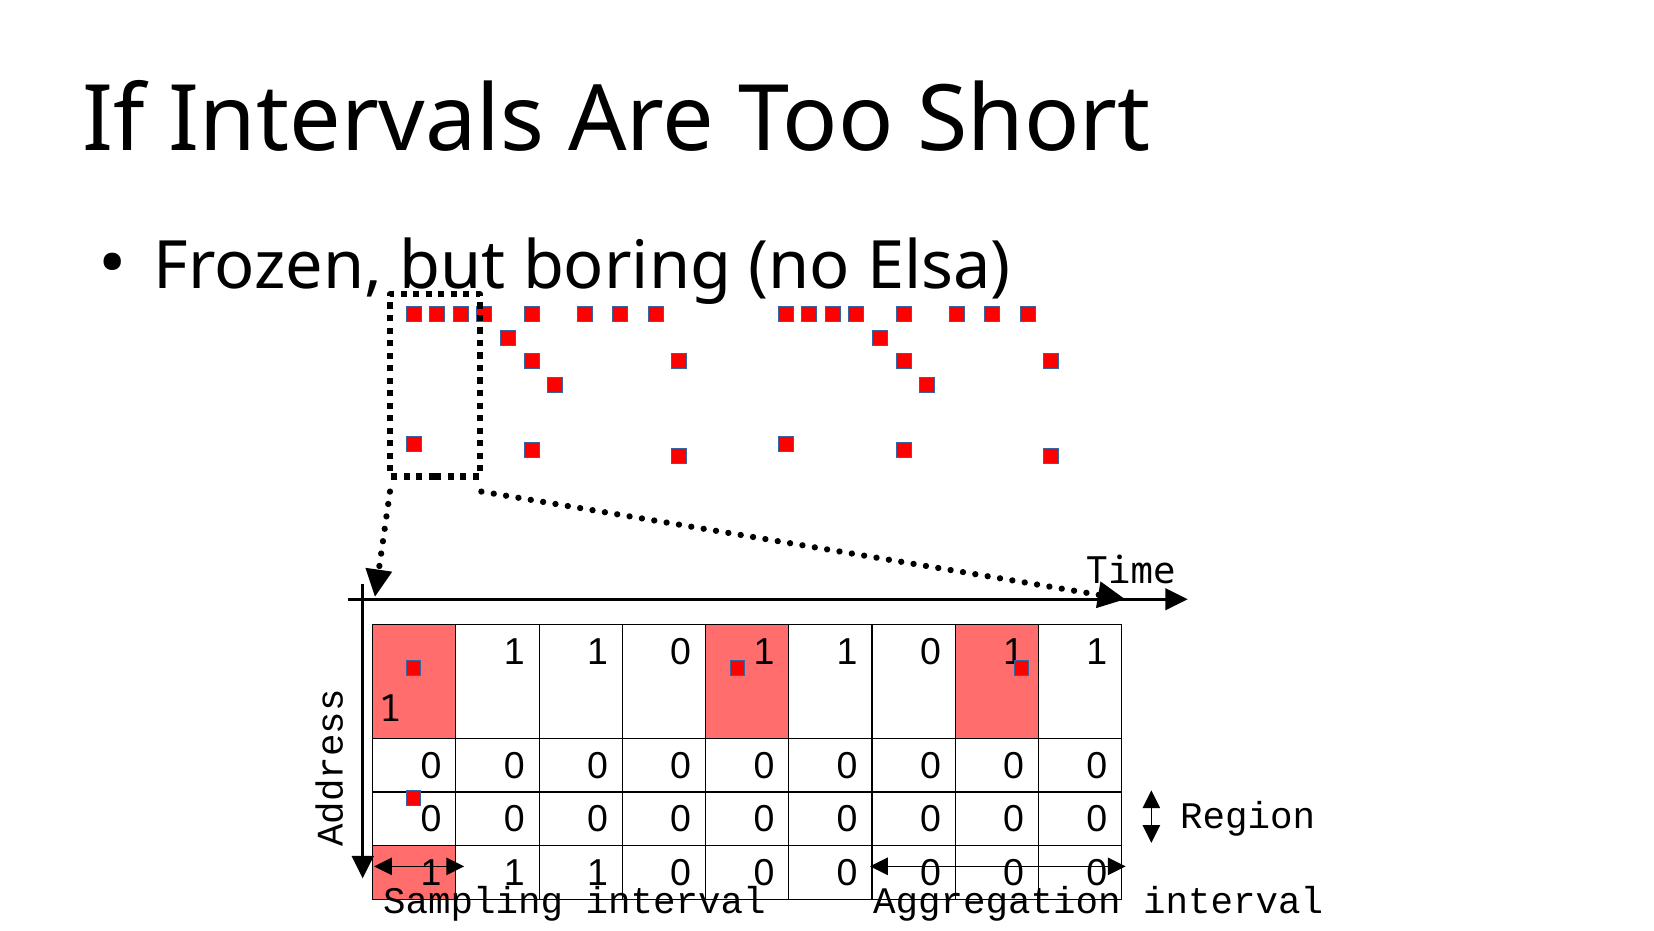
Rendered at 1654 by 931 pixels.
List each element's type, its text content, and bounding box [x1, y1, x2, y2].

list Frozen, but boring (no Elsa) [82, 217, 1571, 758]
text_box [406, 790, 421, 806]
text_box [984, 306, 1000, 322]
table_cell 1 [392, 846, 455, 866]
table_cell 0 [939, 867, 955, 874]
table_cell 0 [1008, 867, 1019, 874]
table_header 0 [873, 625, 955, 738]
text_box Time [1070, 536, 1191, 603]
table_cell 0 [956, 739, 1038, 791]
text_box [919, 377, 935, 393]
text_box [872, 330, 888, 346]
table_cell 0 [1039, 739, 1121, 791]
table_cell 0 [873, 739, 955, 791]
table_cell 0 [873, 793, 955, 845]
table_cell 0 [404, 793, 455, 845]
text_box [778, 436, 794, 452]
text_box [524, 353, 540, 369]
text_box [524, 442, 540, 458]
table_header 1 [540, 625, 622, 738]
text_box [1014, 660, 1029, 676]
table_cell 0 [1022, 867, 1038, 874]
table_cell 1 [540, 846, 622, 874]
text_box Address [304, 656, 404, 862]
table_cell 0 [956, 793, 1038, 845]
text_box [406, 660, 421, 676]
table_cell 0 [706, 793, 788, 845]
table_header 0 [623, 625, 705, 738]
table_cell 1 [433, 867, 446, 874]
table_cell 0 [873, 846, 955, 866]
text_box [406, 436, 422, 452]
table_cell 0 [1039, 867, 1088, 874]
table_cell 1 [456, 846, 539, 874]
table_cell 0 [540, 739, 622, 791]
text_box [612, 306, 628, 322]
table_cell 0 [1039, 846, 1121, 866]
table_cell 0 [456, 793, 539, 845]
table_cell 0 [623, 739, 705, 791]
text_box [406, 306, 422, 322]
text_box [1020, 306, 1036, 322]
text_box [671, 448, 687, 464]
table_cell 0 [623, 846, 705, 874]
table_cell 0 [925, 867, 936, 874]
text_box [476, 306, 492, 322]
table_cell 0 [706, 739, 788, 791]
text_box Sampling interval [368, 874, 781, 931]
text_box Region [1165, 790, 1331, 848]
table_cell 0 [888, 867, 922, 874]
text_box [577, 306, 593, 322]
table_cell 0 [540, 793, 622, 845]
table_header 1 [1039, 625, 1121, 738]
table_cell 0 [456, 739, 539, 791]
text_box [778, 306, 794, 322]
table_cell 0 [1091, 867, 1102, 874]
table_cell 0 [789, 793, 871, 845]
table_header 1 [956, 625, 1038, 738]
table_cell 0 [956, 846, 1038, 866]
text_box [896, 353, 912, 369]
text_box [453, 306, 469, 322]
table_cell 0 [789, 739, 871, 791]
table_cell 0 [706, 846, 788, 899]
table_cell 0 [1039, 793, 1121, 845]
table_cell 0 [789, 846, 871, 899]
table_header 1 [456, 625, 539, 738]
table_header 1 [706, 625, 788, 738]
table_cell 0 [758, 862, 769, 874]
table_header 1 [373, 625, 455, 738]
text_box [949, 306, 965, 322]
text_box Aggregation interval [858, 874, 1339, 931]
text_box [500, 330, 516, 346]
text_box [896, 306, 912, 322]
text_box [825, 306, 841, 322]
text_box [524, 306, 540, 322]
title If Intervals Are Too Short [82, 37, 1571, 193]
text_box [801, 306, 817, 322]
text_box [429, 306, 445, 322]
text_box [1043, 448, 1059, 464]
text_box [1043, 353, 1059, 369]
text_box [547, 377, 563, 393]
table_cell 0 [873, 869, 883, 874]
text_box [848, 306, 864, 322]
table_cell 0 [956, 867, 1005, 874]
table_header 1 [789, 625, 871, 738]
text_box [730, 660, 745, 676]
table_cell 0 [623, 793, 705, 845]
table_cell 0 [404, 739, 455, 791]
text_box [896, 442, 912, 458]
text_box [671, 353, 687, 369]
table_cell 1 [392, 867, 429, 874]
table_cell 1 [373, 862, 387, 874]
table_cell 0 [675, 862, 686, 874]
text_box [648, 306, 664, 322]
